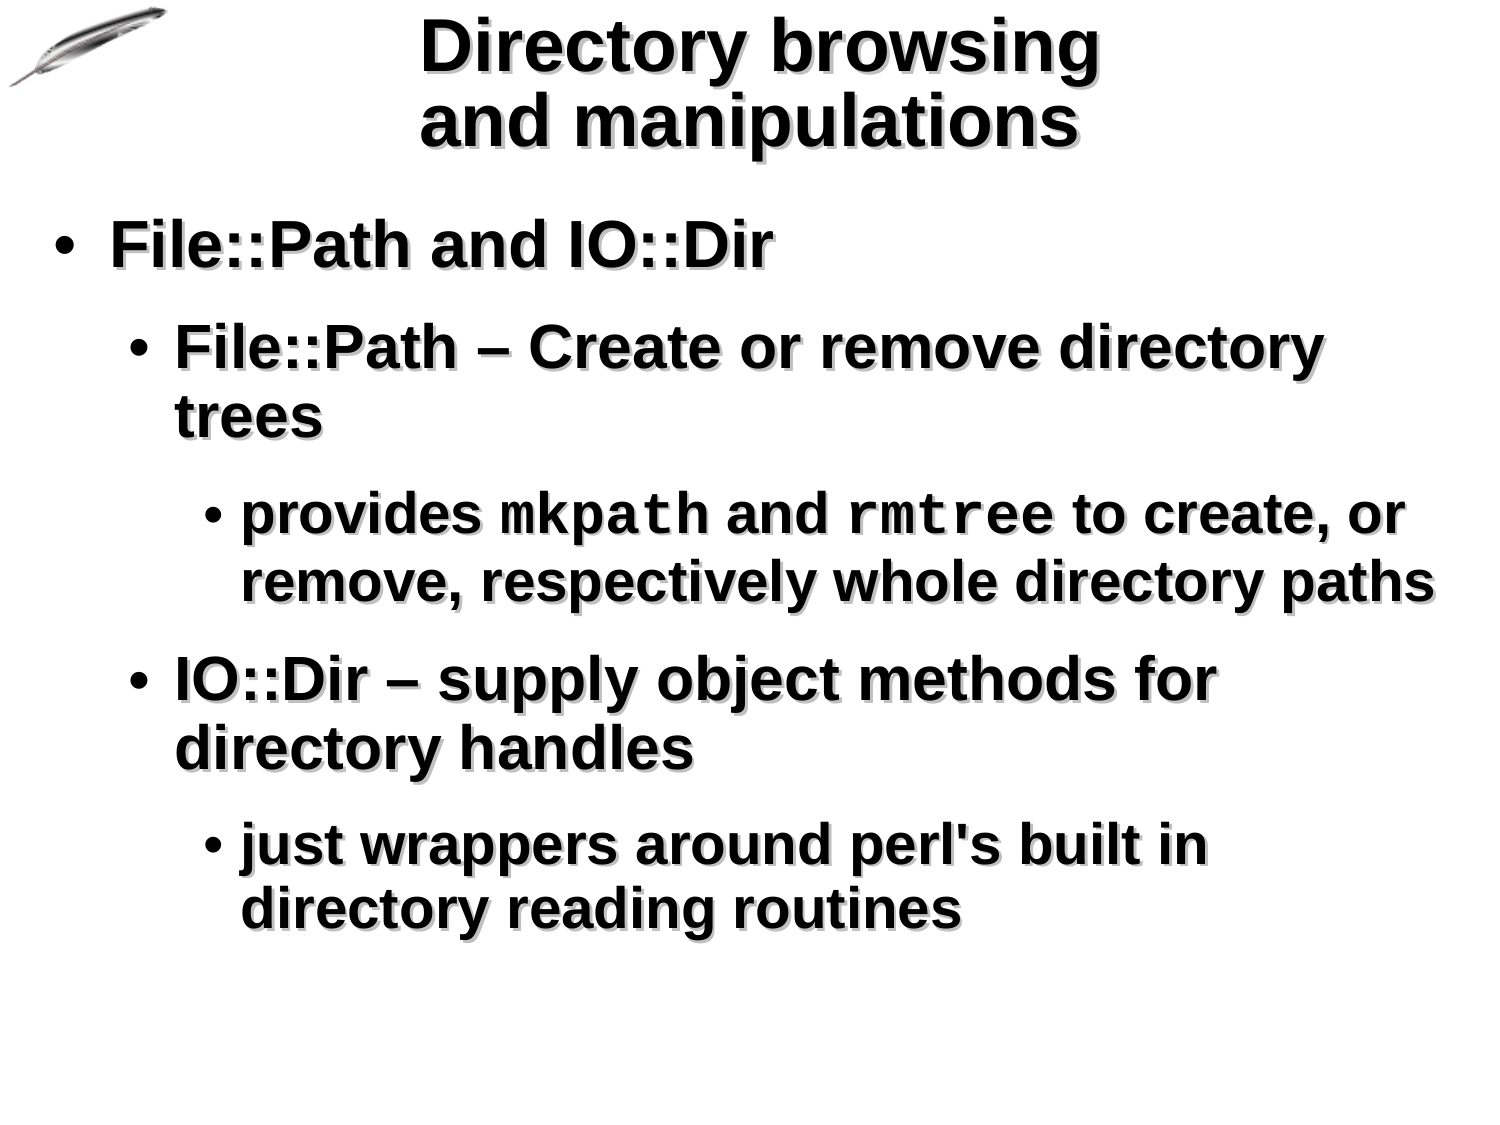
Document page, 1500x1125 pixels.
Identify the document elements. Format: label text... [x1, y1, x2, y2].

picture [5, 5, 173, 89]
title Directory browsing and manipulations [419, 0, 1459, 176]
list File::Path and IO::Dir File::Path – Create or remove directory trees provides mkpath and rmtree to create, or remove, respectively whole directory paths IO::Dir – supply object methods for directory handles just wrappers around perl's built in directory reading routines [53, 207, 1447, 1084]
